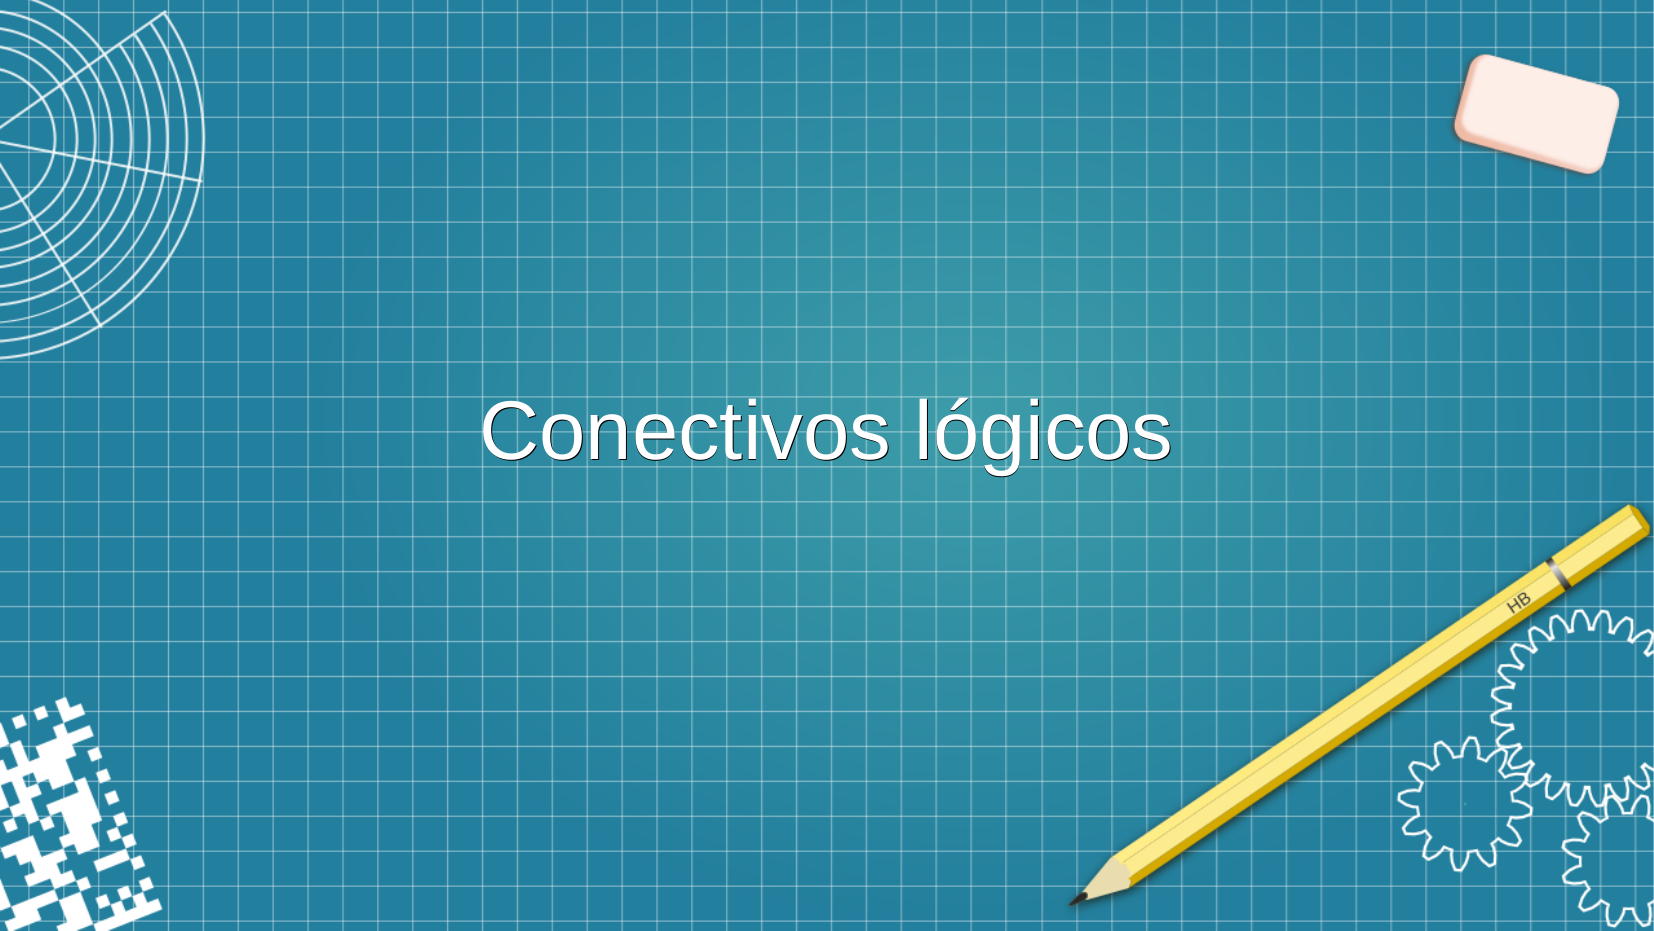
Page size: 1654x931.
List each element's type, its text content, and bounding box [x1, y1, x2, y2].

picture [0, 0, 1654, 931]
title Conectivos lógicos [82, 324, 1571, 538]
